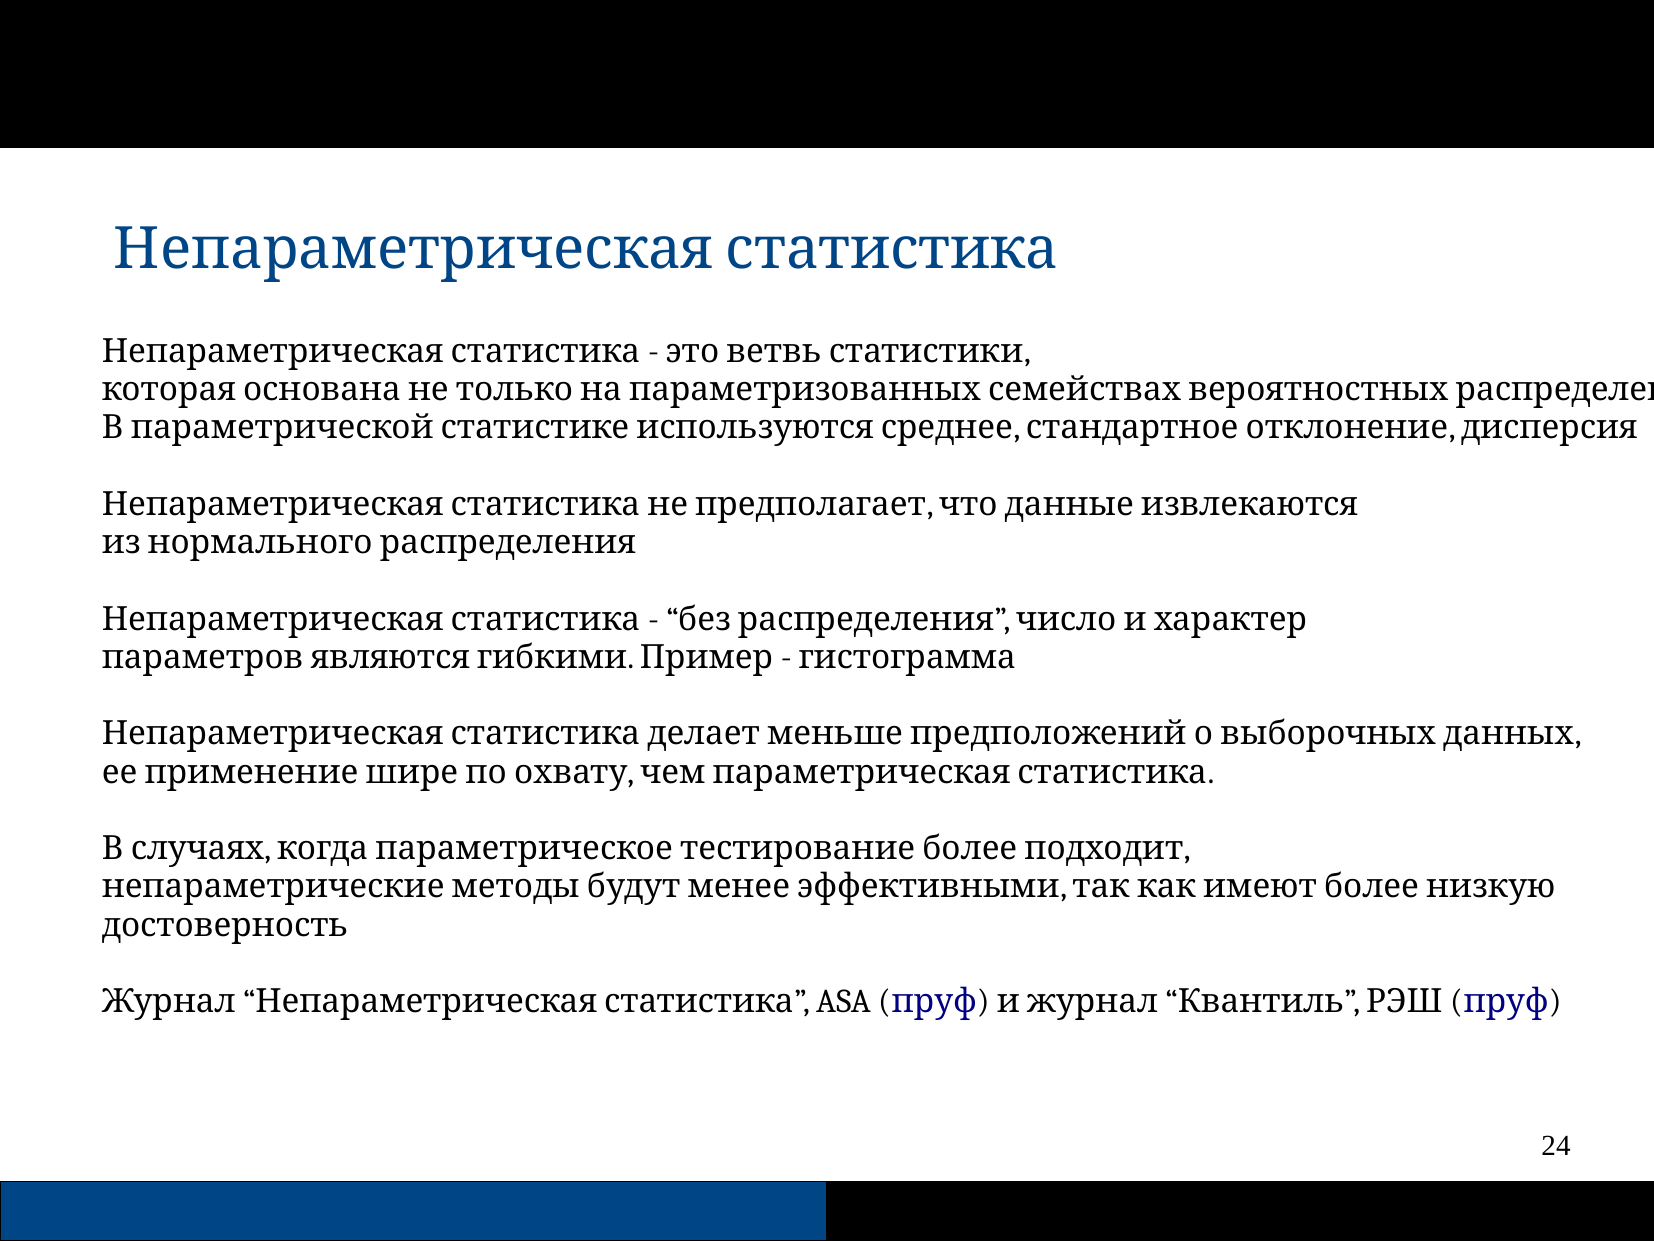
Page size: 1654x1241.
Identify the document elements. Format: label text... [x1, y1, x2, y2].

text_box Непараметрическая статистика [99, 208, 1615, 296]
text_box Непараметрическая статистика - это ветвь статистики, которая основана не только на параметризованных семействах вероятностных распределений В параметрической статистике используются среднее, стандартное отклонение, дисперсия Непараметрическая статистика не предполагает, что данные извлекаются из нормального распределения Непараметрическая статистика - “без распределения”, число и характер параметров являются гибкими. Пример - гистограмма Непараметрическая статистика делает меньше предположений о выборочных данных, ее применение шире по охвату, чем параметрическая статистика. В случаях, когда параметрическое тестирование более подходит, непараметрические методы будут менее эффективными, так как имеют более низкую достоверность Журнал “Непараметрическая статистика”, ASA (пруф) и журнал “Квантиль”, РЭШ (пруф) [87, 324, 1595, 1081]
text_box [0, 0, 1654, 148]
text_box [0, 1181, 1654, 1241]
